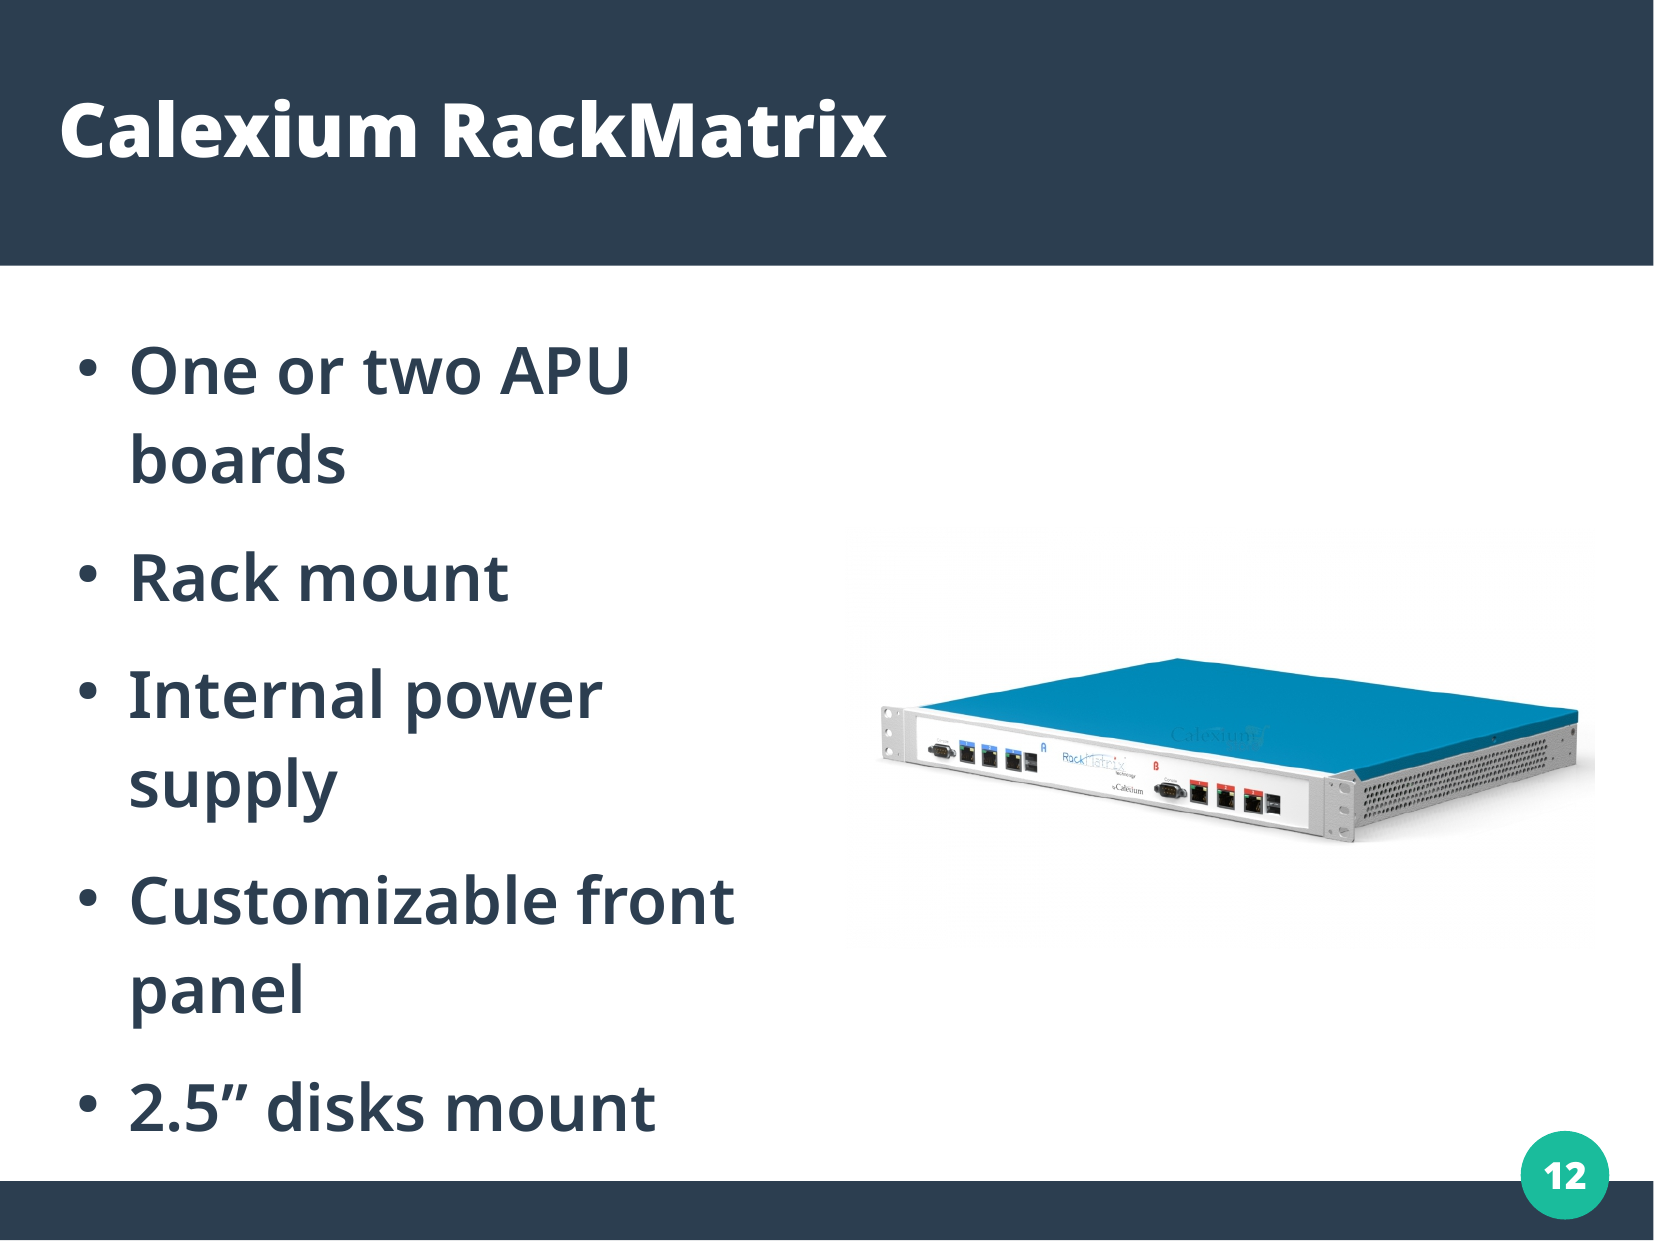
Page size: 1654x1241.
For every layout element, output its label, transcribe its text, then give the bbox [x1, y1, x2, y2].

title Calexium RackMatrix [59, 49, 1595, 207]
picture [845, 363, 1595, 1113]
list One or two APU boards Rack mount Internal power supply Customizable front panel 2.5” disks mount [59, 324, 809, 1152]
